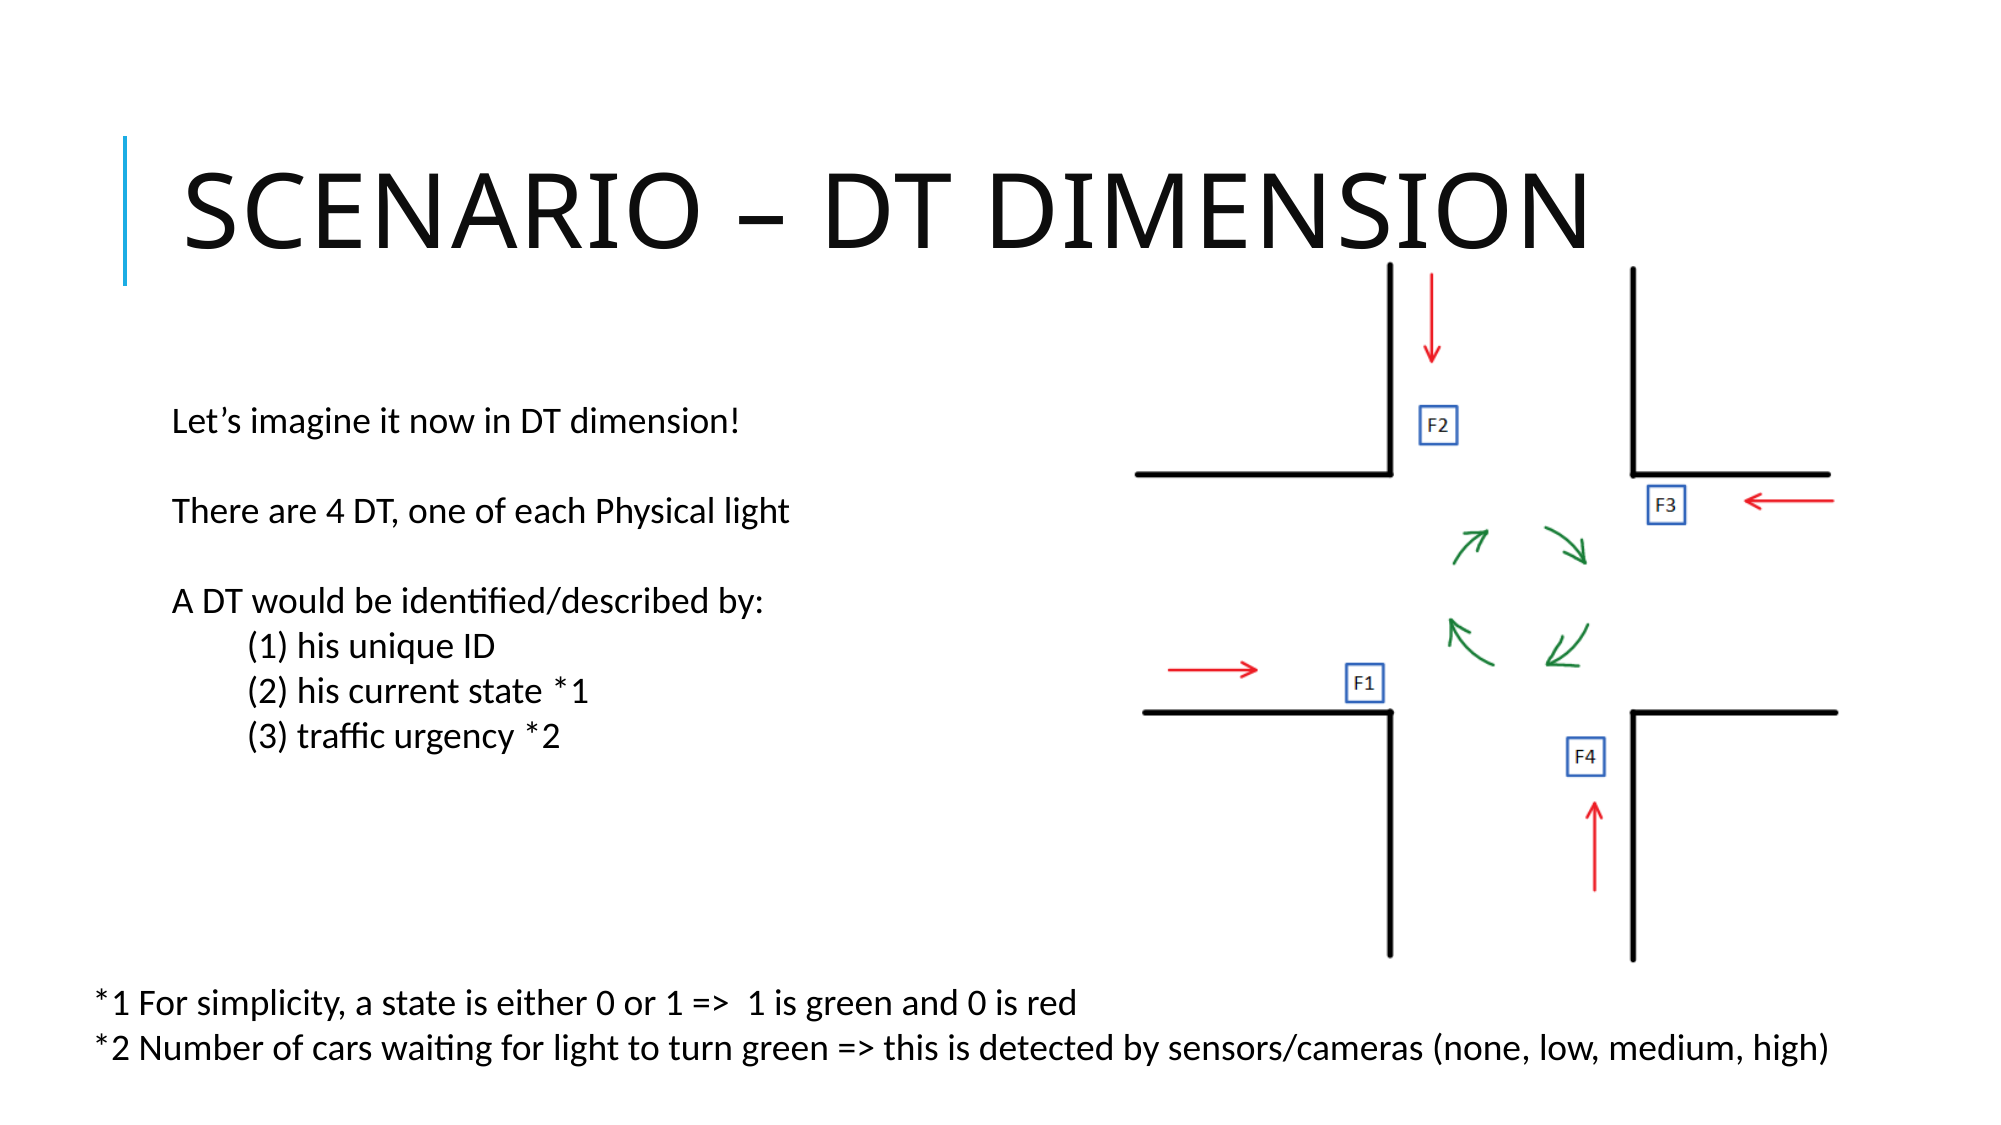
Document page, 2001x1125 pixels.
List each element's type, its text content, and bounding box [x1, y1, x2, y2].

text_box *1 For simplicity, a state is either 0 or 1 => 1 is green and 0 is red *2 Number of cars waiting for light to turn green => this is detected by sensors/cameras (none, low, medium, high) [77, 970, 1923, 1077]
picture [1130, 254, 1863, 970]
text_box Let’s imagine it now in DT dimension! There are 4 DT, one of each Physical light A DT would be identified/described by: (1) his unique ID (2) his current state *1 (3) traffic urgency *2 [156, 388, 972, 767]
title Scenario – DT dimension [168, 96, 1763, 343]
